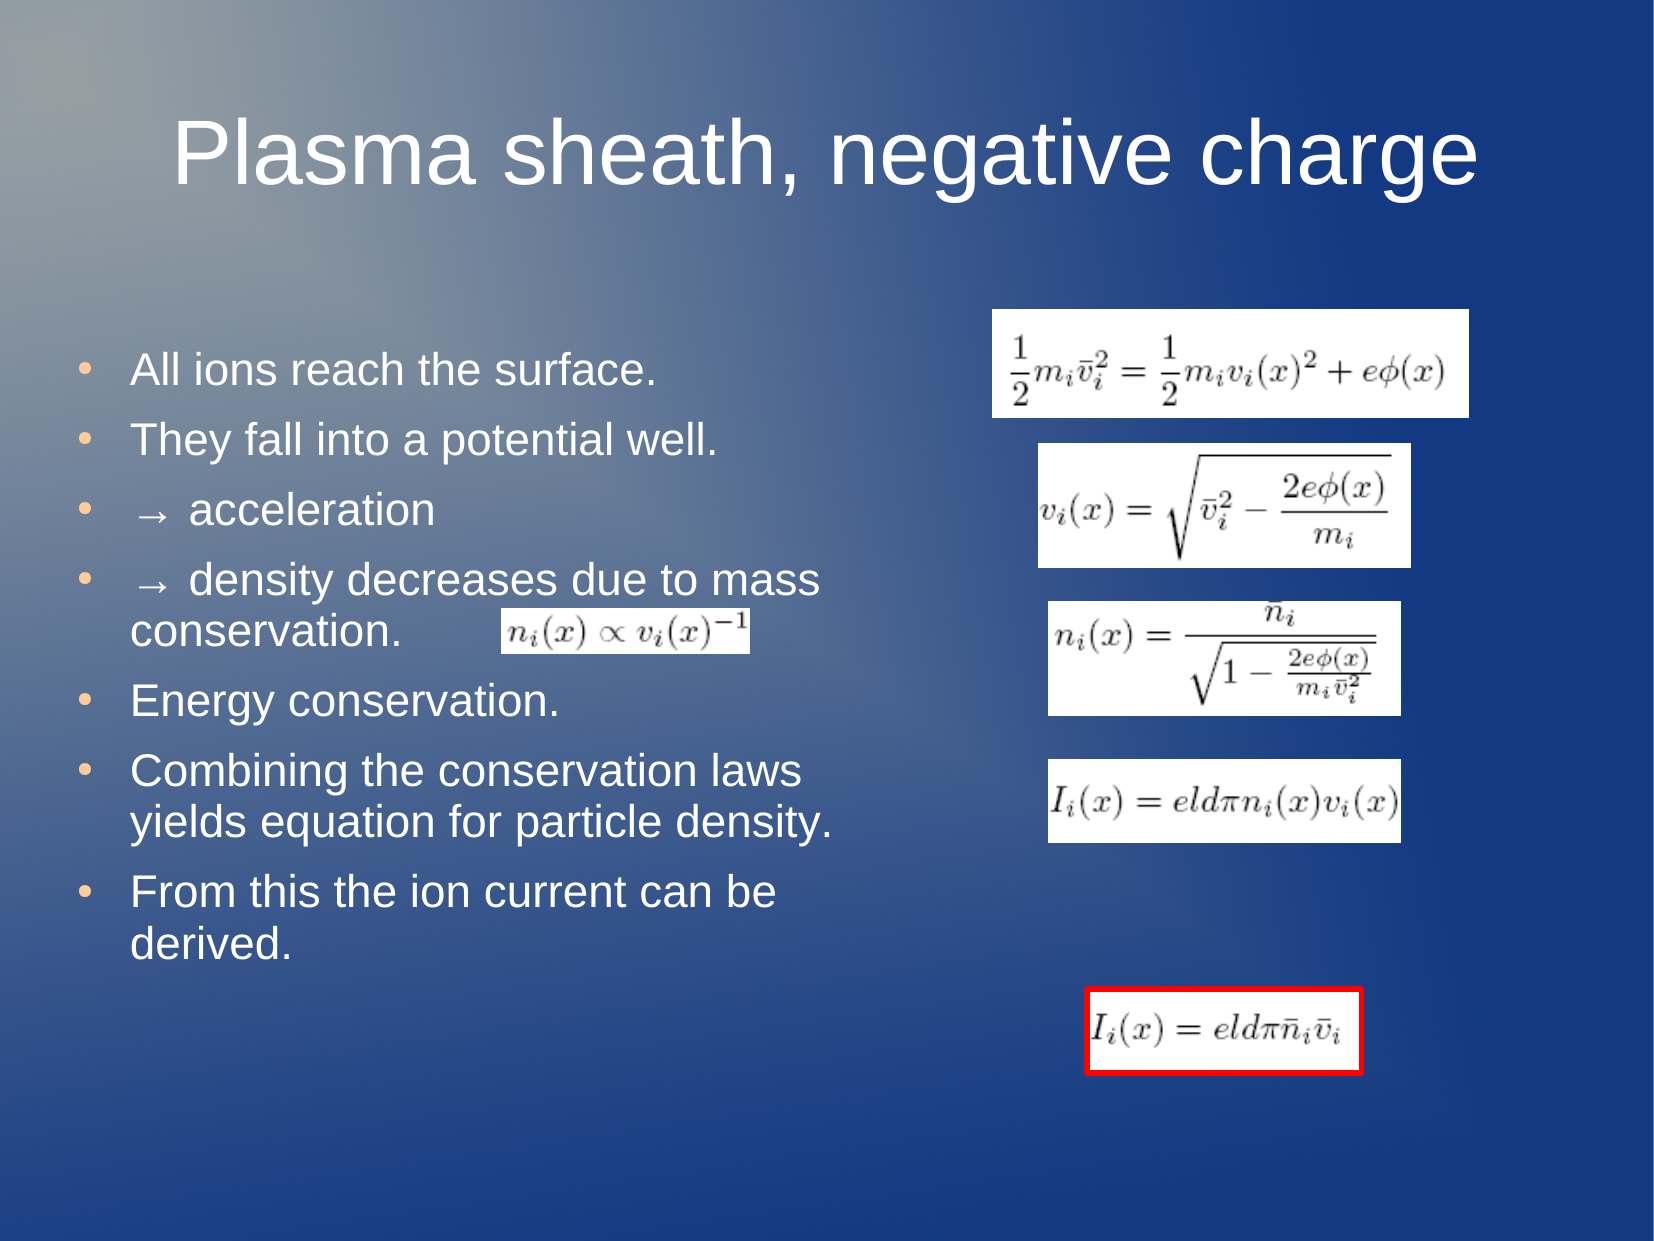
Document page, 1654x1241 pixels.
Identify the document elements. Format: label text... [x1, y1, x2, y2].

title Plasma sheath, negative charge [82, 49, 1571, 257]
list All ions reach the surface. They fall into a potential well. → acceleration → density decreases due to mass conservation. Energy conservation. Combining the conservation laws yields equation for particle density. From this the ion current can be derived. [59, 344, 857, 1040]
picture [0, 0, 1654, 1241]
